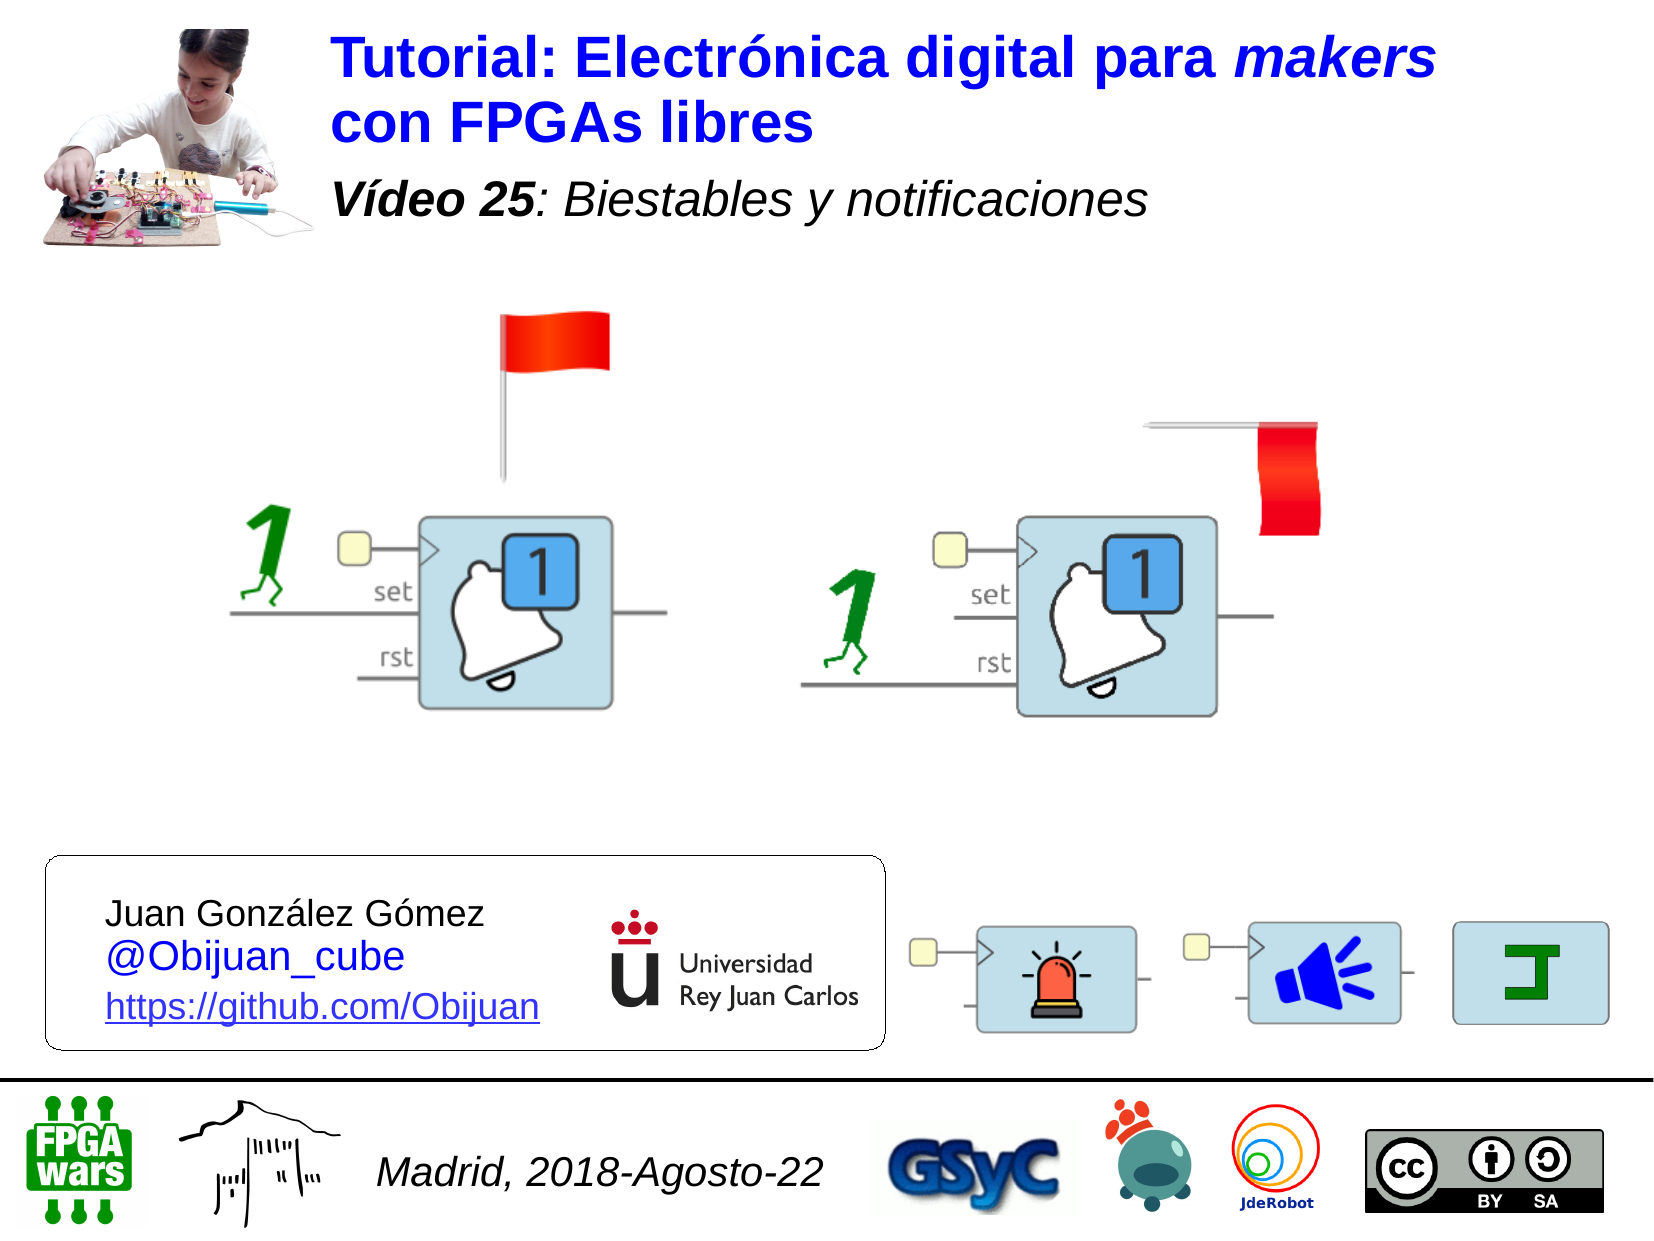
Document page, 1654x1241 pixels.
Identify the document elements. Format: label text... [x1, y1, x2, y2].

text_box Juan González Gómez [90, 885, 601, 946]
picture [30, 29, 696, 736]
picture [1440, 907, 1621, 1036]
picture [595, 899, 871, 1021]
title Tutorial: Electrónica digital para makers con FPGAs libres [330, 15, 1471, 143]
picture [900, 894, 1168, 1051]
text_box Vídeo 25: Biestables y notificaciones [330, 143, 1561, 256]
picture [15, 1095, 150, 1231]
picture [1172, 912, 1426, 1036]
picture [870, 1120, 1076, 1216]
text_box https://github.com/Obijuan [90, 978, 556, 1036]
text_box Madrid, 2018-Agosto-22 [360, 1125, 841, 1219]
picture [165, 1089, 361, 1241]
picture [1090, 1094, 1336, 1216]
text_box @Obijuan_cube [90, 925, 451, 1001]
picture [780, 348, 1346, 736]
text_box [45, 855, 886, 1051]
picture [1365, 1120, 1604, 1221]
